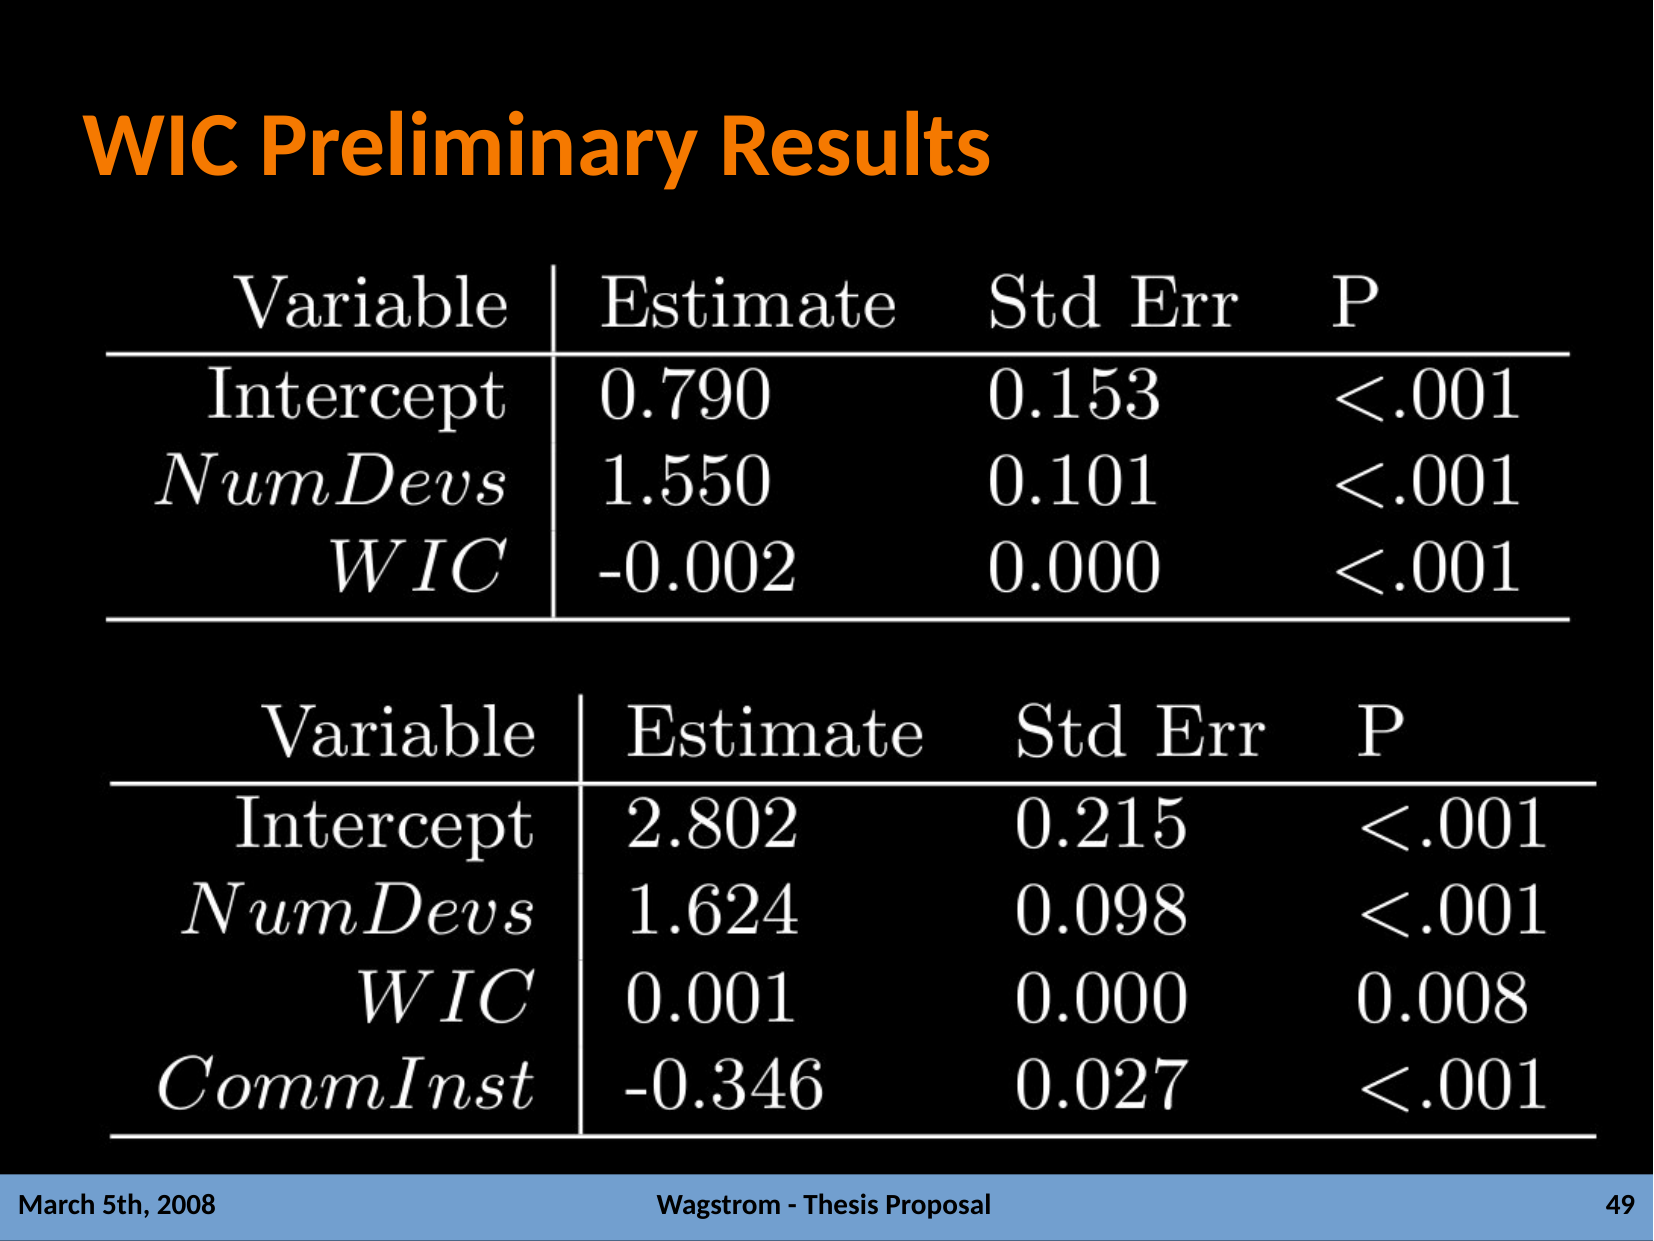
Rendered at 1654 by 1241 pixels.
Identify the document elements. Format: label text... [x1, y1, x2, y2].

picture [63, 662, 1627, 1163]
title WIC Preliminary Results [82, 56, 1571, 250]
picture [88, 248, 1576, 638]
